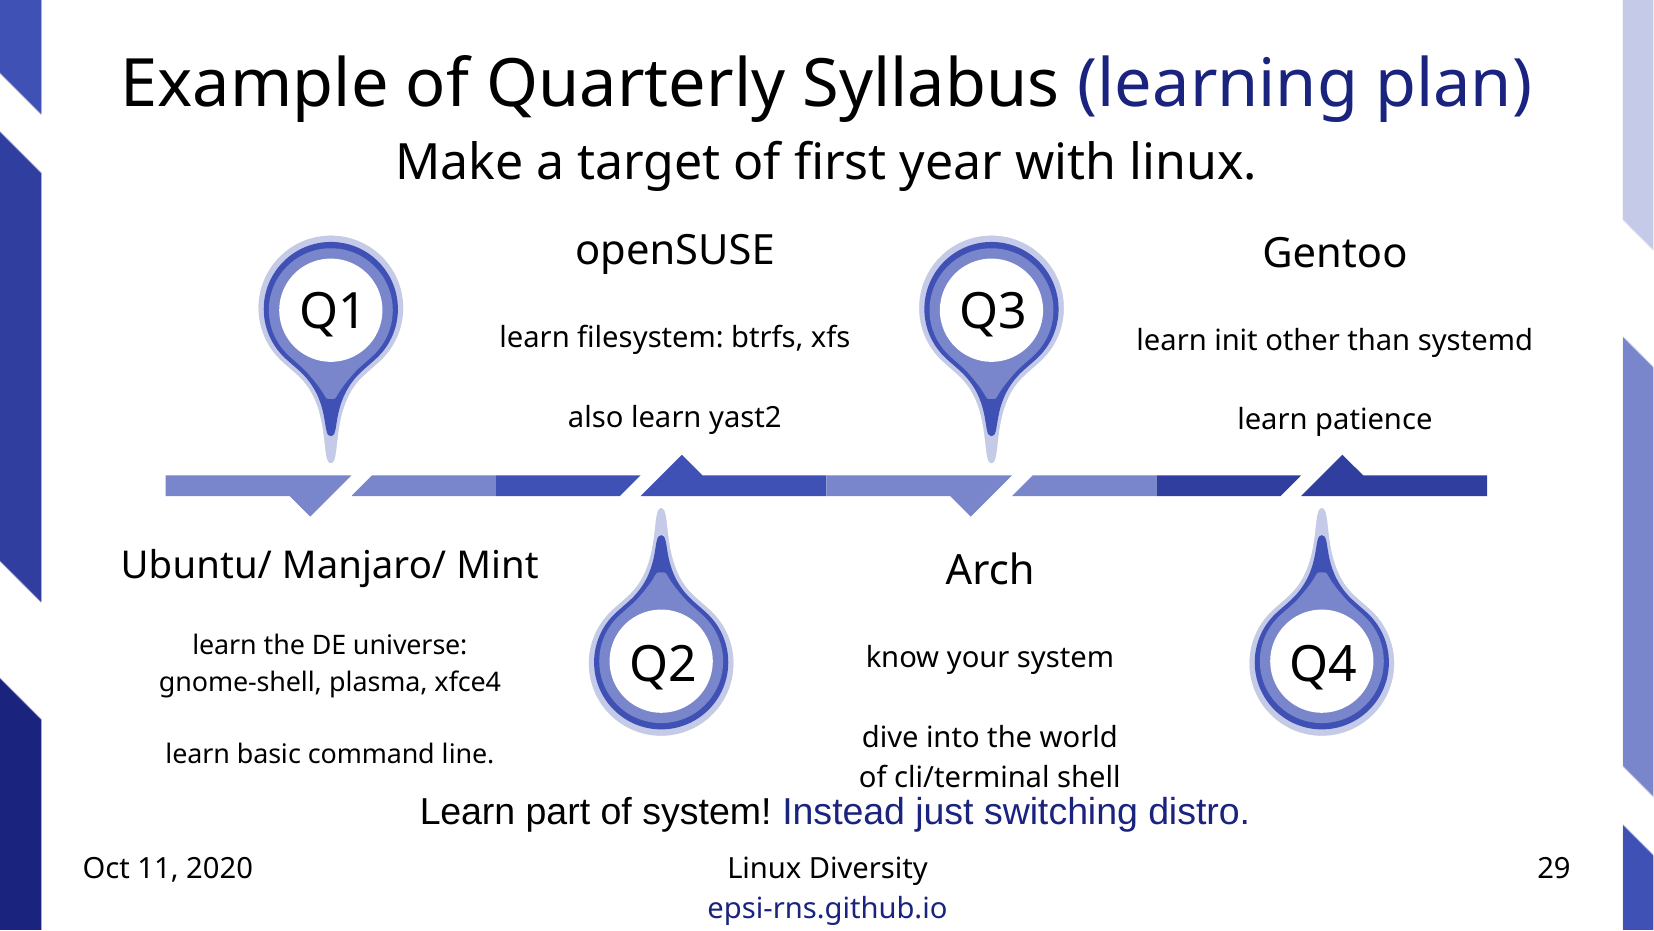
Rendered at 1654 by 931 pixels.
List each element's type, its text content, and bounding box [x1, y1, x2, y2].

list openSUSE learn filesystem: btrfs, xfs also learn yast2 [465, 219, 886, 508]
text_box Q3 [945, 267, 1035, 346]
text_box Q2 [615, 621, 705, 699]
list Arch know your system dive into the world of cli/terminal shell [780, 540, 1201, 783]
text_box Q4 [1275, 621, 1365, 699]
picture [0, 0, 1654, 931]
list Ubuntu/ Manjaro/ Mint learn the DE universe: gnome-shell, plasma, xfce4 learn basic command line. [120, 537, 541, 826]
text_box Learn part of system! Instead just switching distro. [405, 783, 1266, 841]
text_box Q1 [285, 267, 375, 346]
list Gentoo learn init other than systemd learn patience [1125, 222, 1546, 511]
